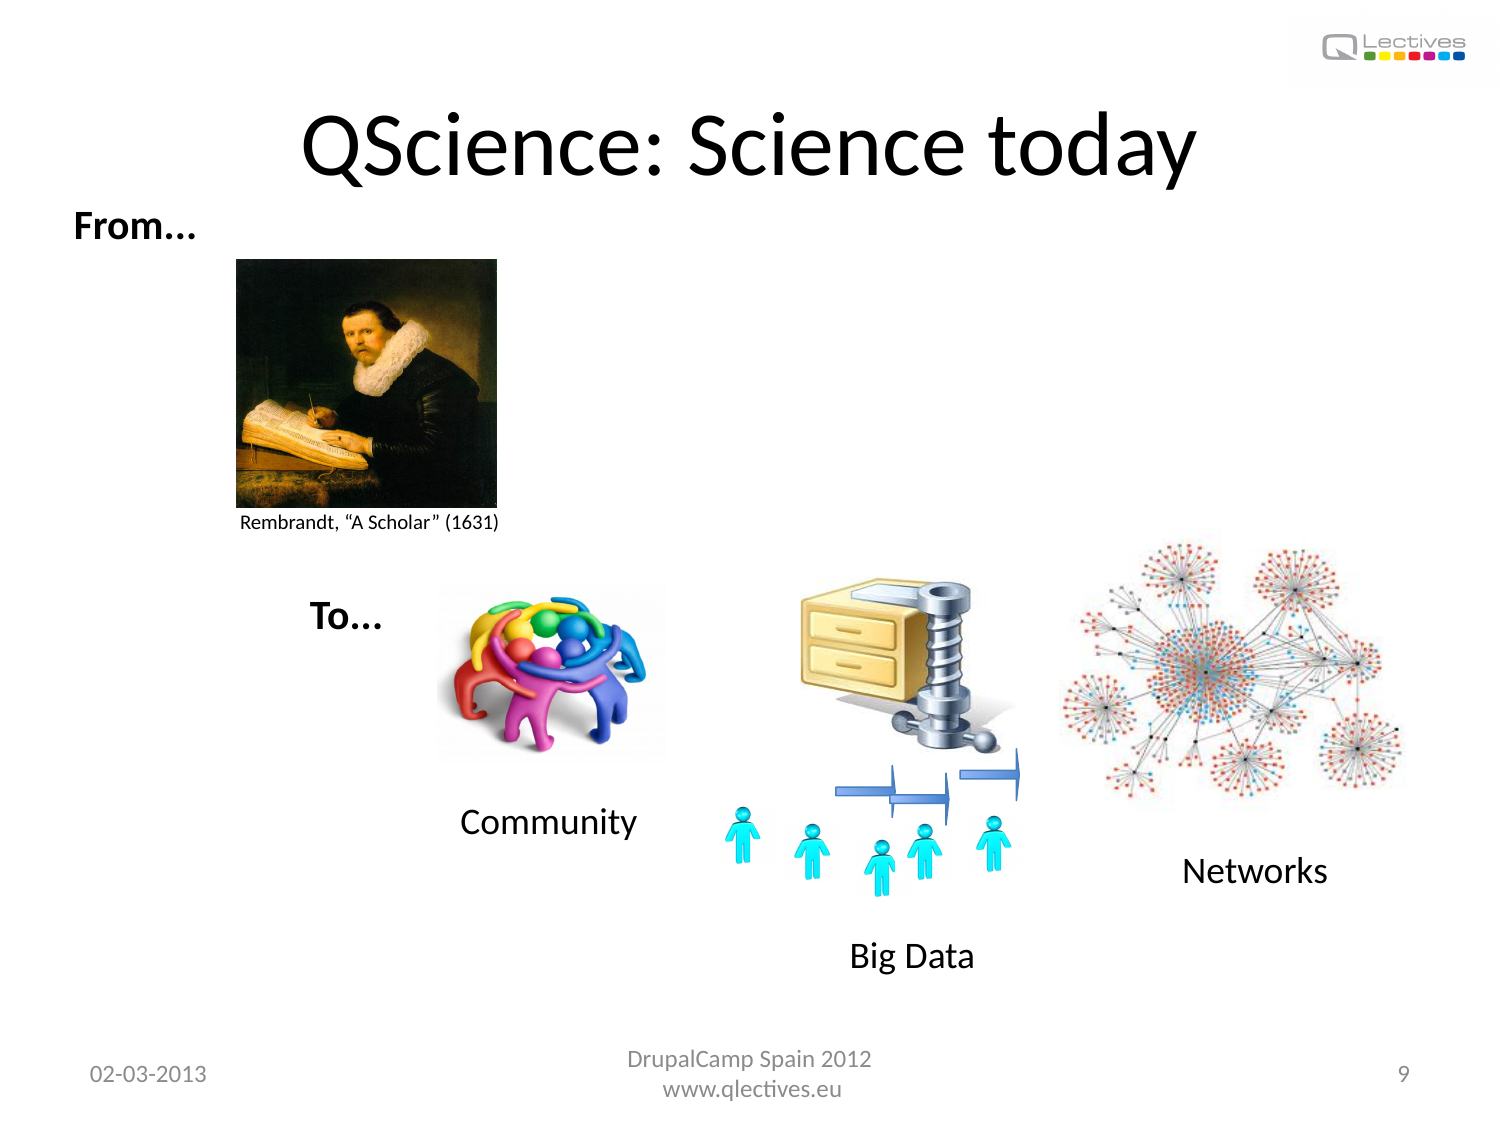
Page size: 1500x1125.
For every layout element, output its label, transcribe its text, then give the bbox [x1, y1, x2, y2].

text_box <number> [1074, 1042, 1425, 1103]
text_box Rembrandt, “A Scholar” (1631) [165, 506, 583, 546]
text_box [835, 765, 949, 826]
picture [713, 805, 776, 865]
text_box Community [445, 789, 617, 829]
text_box 02-03-2013 [74, 1042, 425, 1103]
text_box DrupalCamp Spain 2012 www.qlectives.eu [512, 1042, 988, 1103]
text_box To... [259, 590, 427, 654]
text_box [960, 748, 1020, 801]
text_box From... [23, 200, 272, 265]
picture [852, 822, 958, 898]
text_box Big Data [834, 923, 976, 969]
picture [800, 561, 1016, 765]
picture [1059, 528, 1406, 814]
picture [782, 822, 846, 881]
picture [236, 259, 497, 506]
picture [437, 585, 666, 762]
text_box QScience: Science today [75, 45, 1425, 233]
text_box Networks [1167, 838, 1310, 878]
picture [1288, 9, 1500, 90]
picture [964, 814, 1027, 873]
